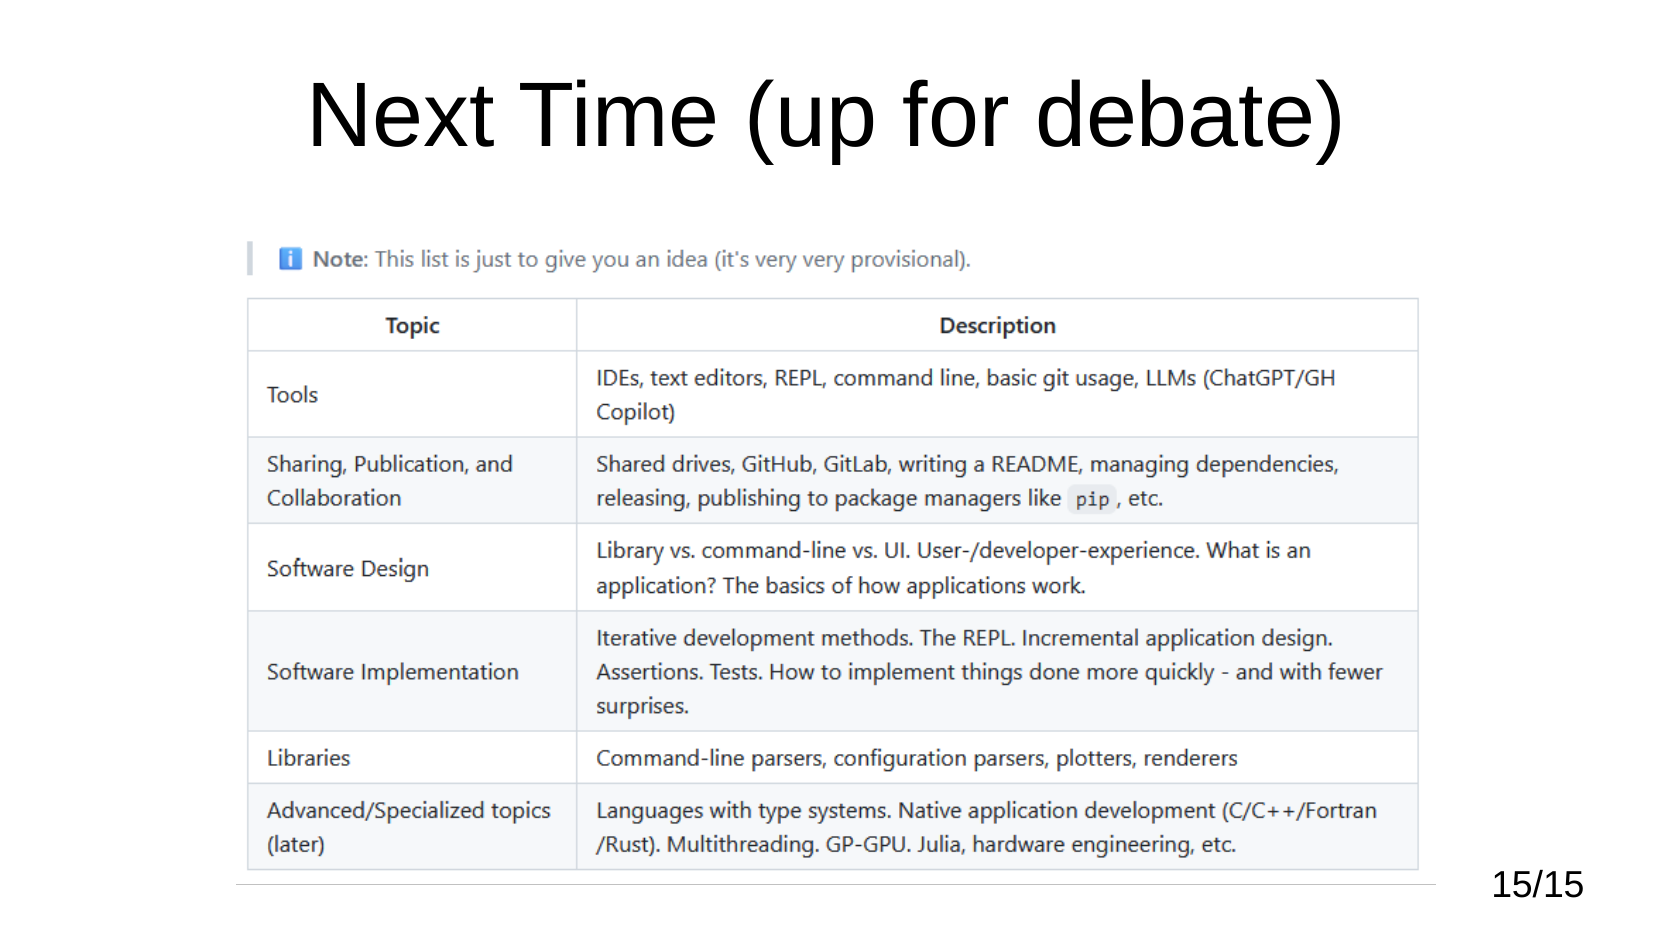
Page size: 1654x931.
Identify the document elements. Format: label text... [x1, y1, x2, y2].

picture [236, 233, 1436, 886]
title Next Time (up for debate) [82, 37, 1571, 193]
text_box <number>/15 [1476, 856, 1625, 931]
